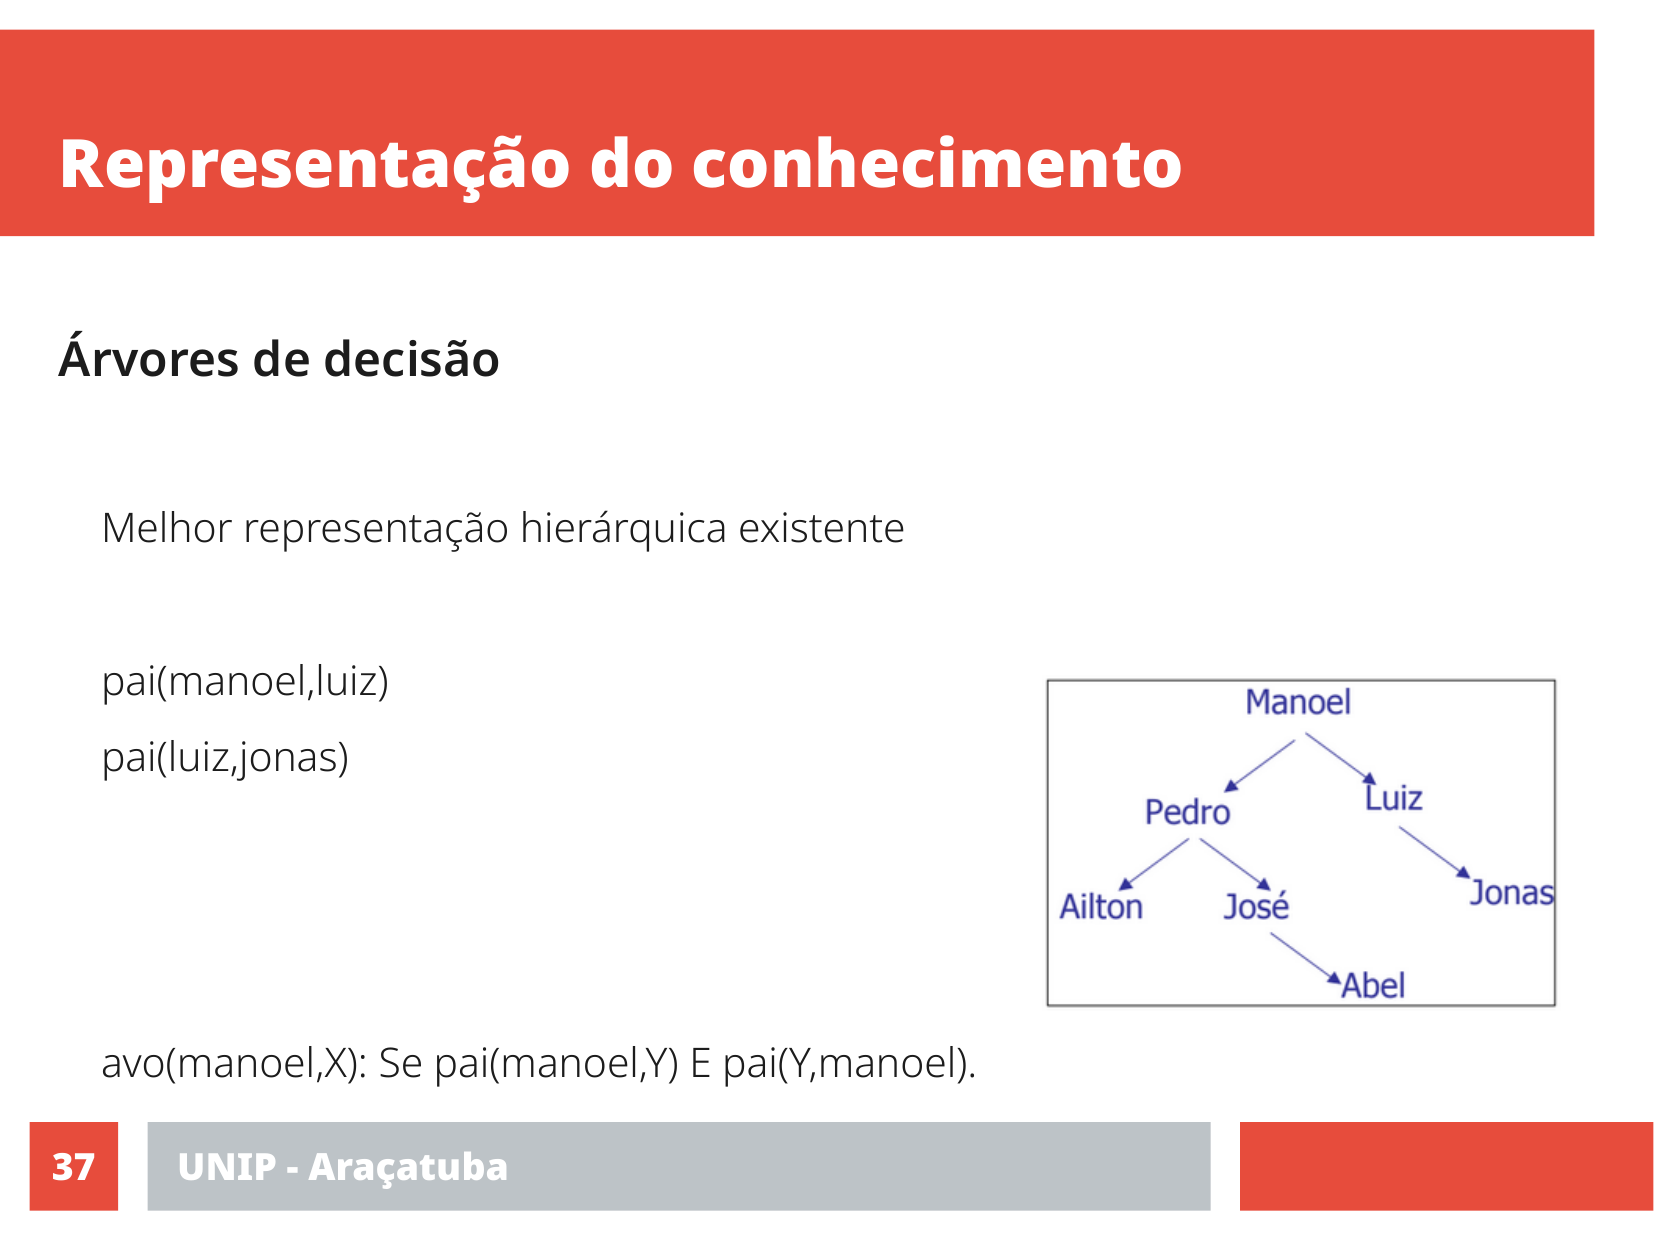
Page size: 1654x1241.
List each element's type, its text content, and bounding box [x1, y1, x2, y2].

title Representação do conhecimento [59, 59, 1595, 207]
picture [1027, 649, 1584, 1028]
list Árvores de decisão Melhor representação hierárquica existente pai(manoel,luiz) pai(luiz,jonas) avo(manoel,X): Se pai(manoel,Y) E pai(Y,manoel). [59, 324, 1565, 1093]
